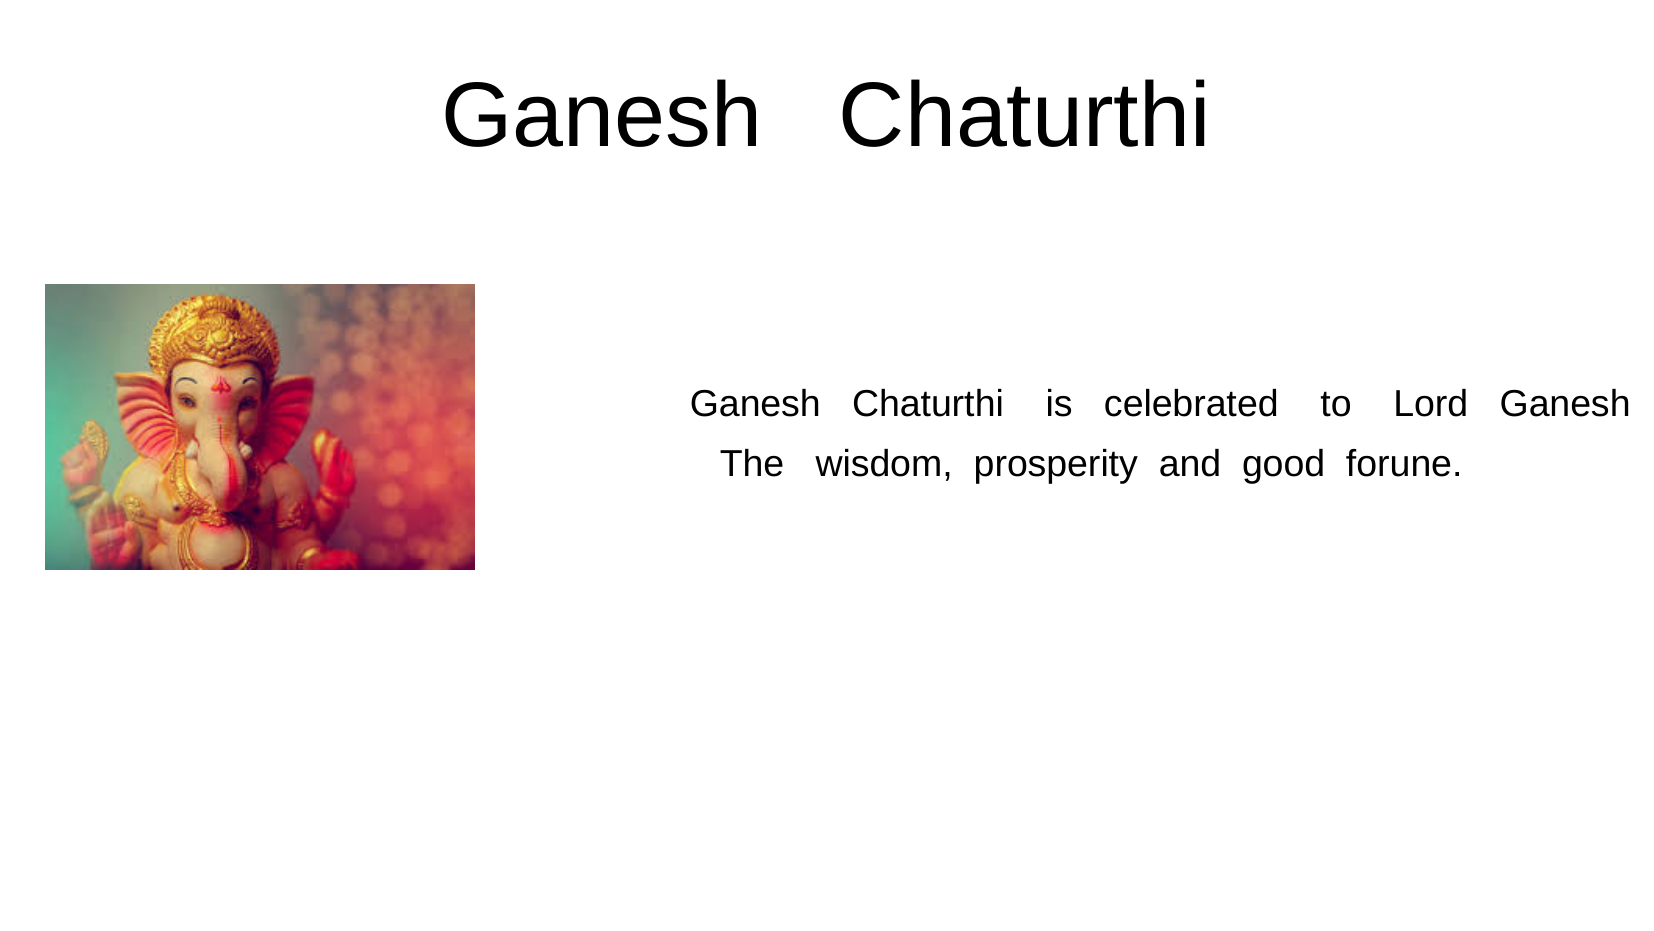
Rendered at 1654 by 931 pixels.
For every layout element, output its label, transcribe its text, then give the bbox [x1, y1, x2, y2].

picture [45, 284, 475, 571]
text_box Ganesh Chaturthi is celebrated to Lord Ganesh [675, 375, 1647, 474]
title Ganesh Chaturthi [82, 37, 1571, 193]
text_box The wisdom, prosperity and good forune. [705, 435, 1478, 492]
